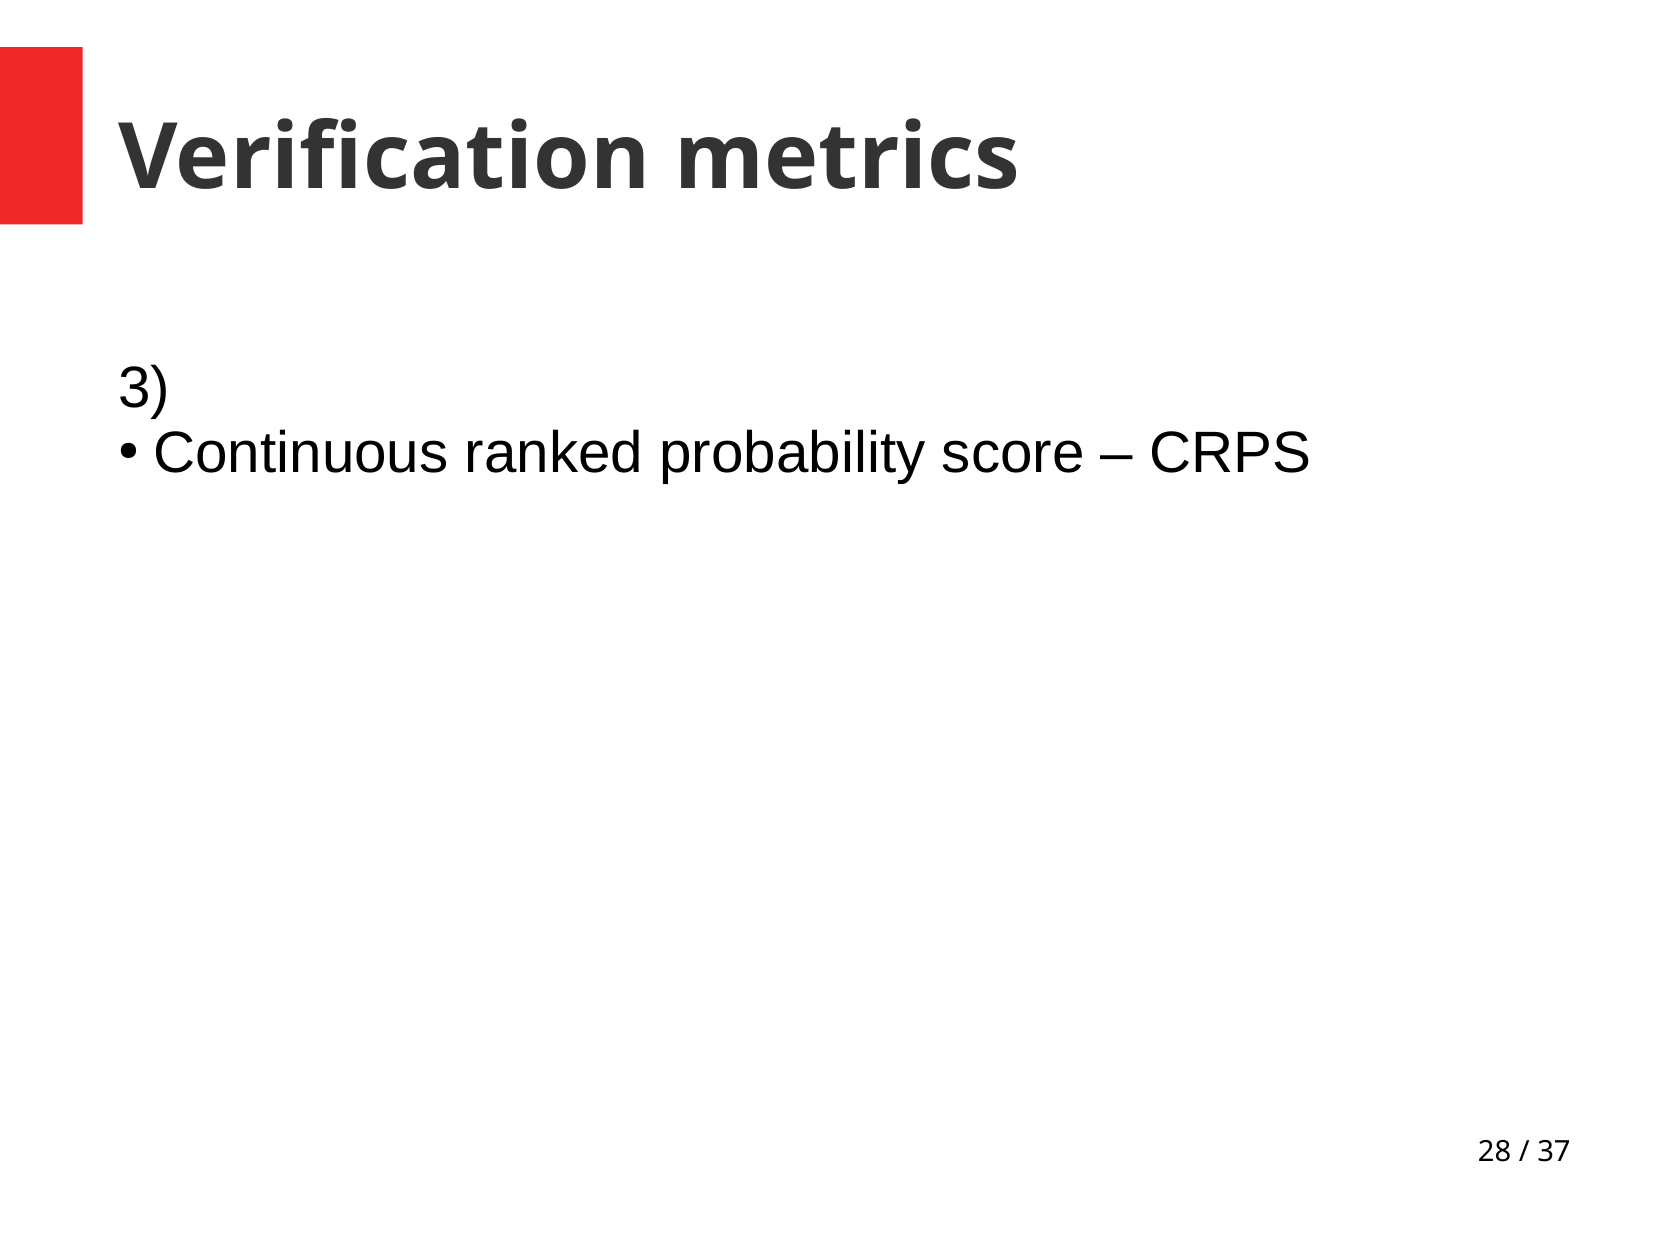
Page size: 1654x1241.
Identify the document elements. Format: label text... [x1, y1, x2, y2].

title Verification metrics [118, 49, 1571, 257]
subtitle 3) Continuous ranked probability score – CRPS [118, 354, 1536, 1074]
